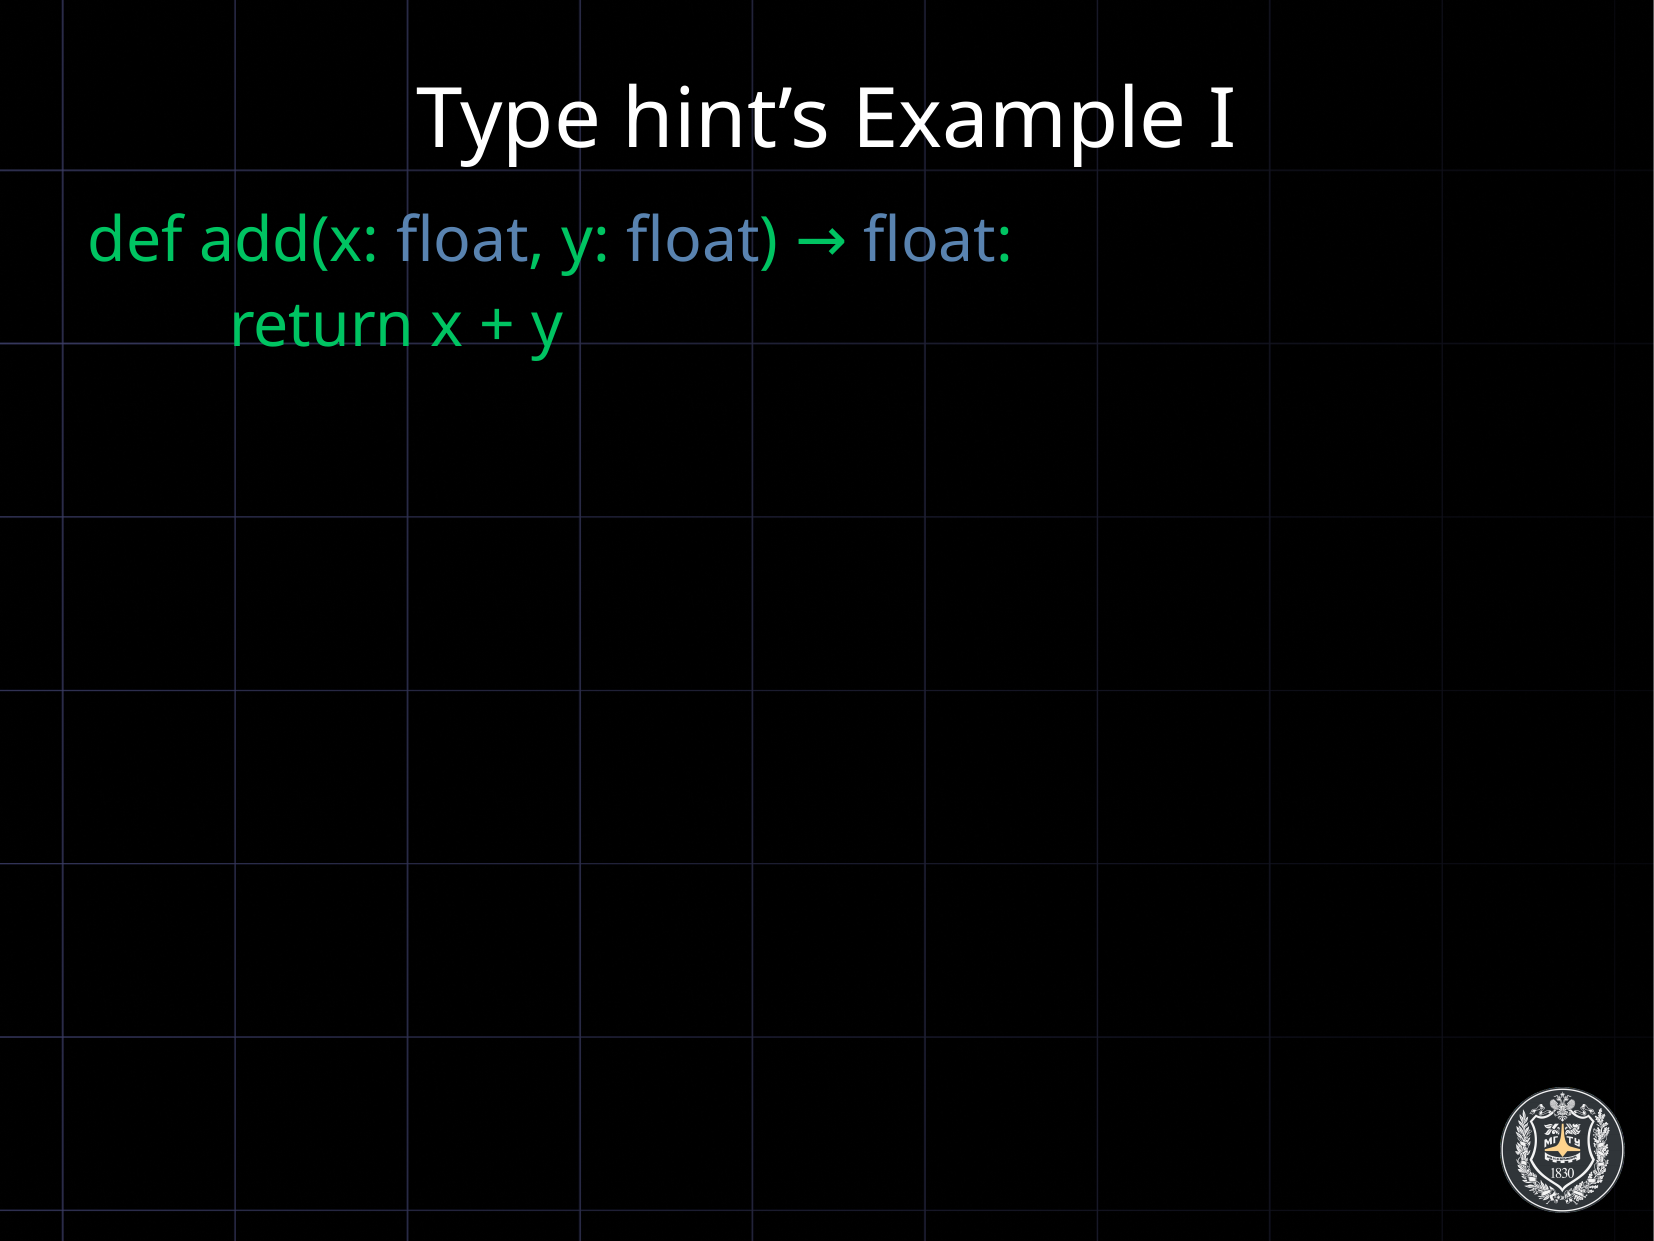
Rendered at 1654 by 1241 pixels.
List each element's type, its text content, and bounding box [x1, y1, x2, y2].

picture [0, 0, 1654, 1241]
title Type hint’s Example I [82, 37, 1571, 187]
text_box def add(x: float, y: float) → float: return x + y [37, 187, 1613, 348]
